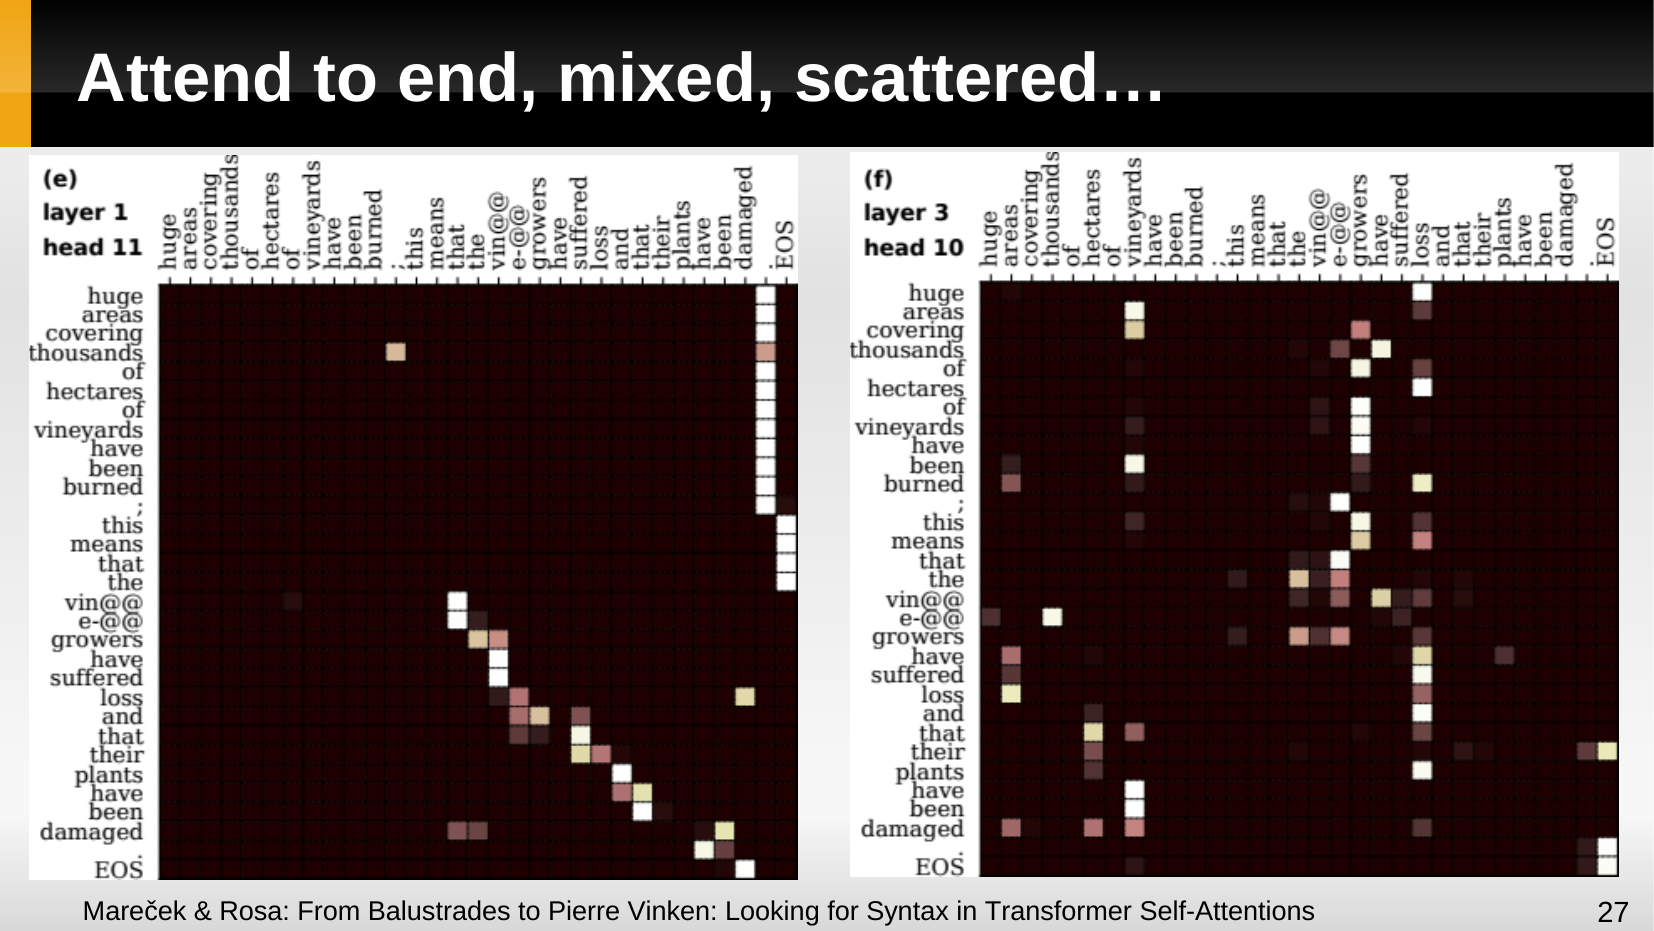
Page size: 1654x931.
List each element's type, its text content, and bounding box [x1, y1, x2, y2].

picture [0, 0, 1654, 931]
title Attend to end, mixed, scattered… [76, 0, 1625, 156]
